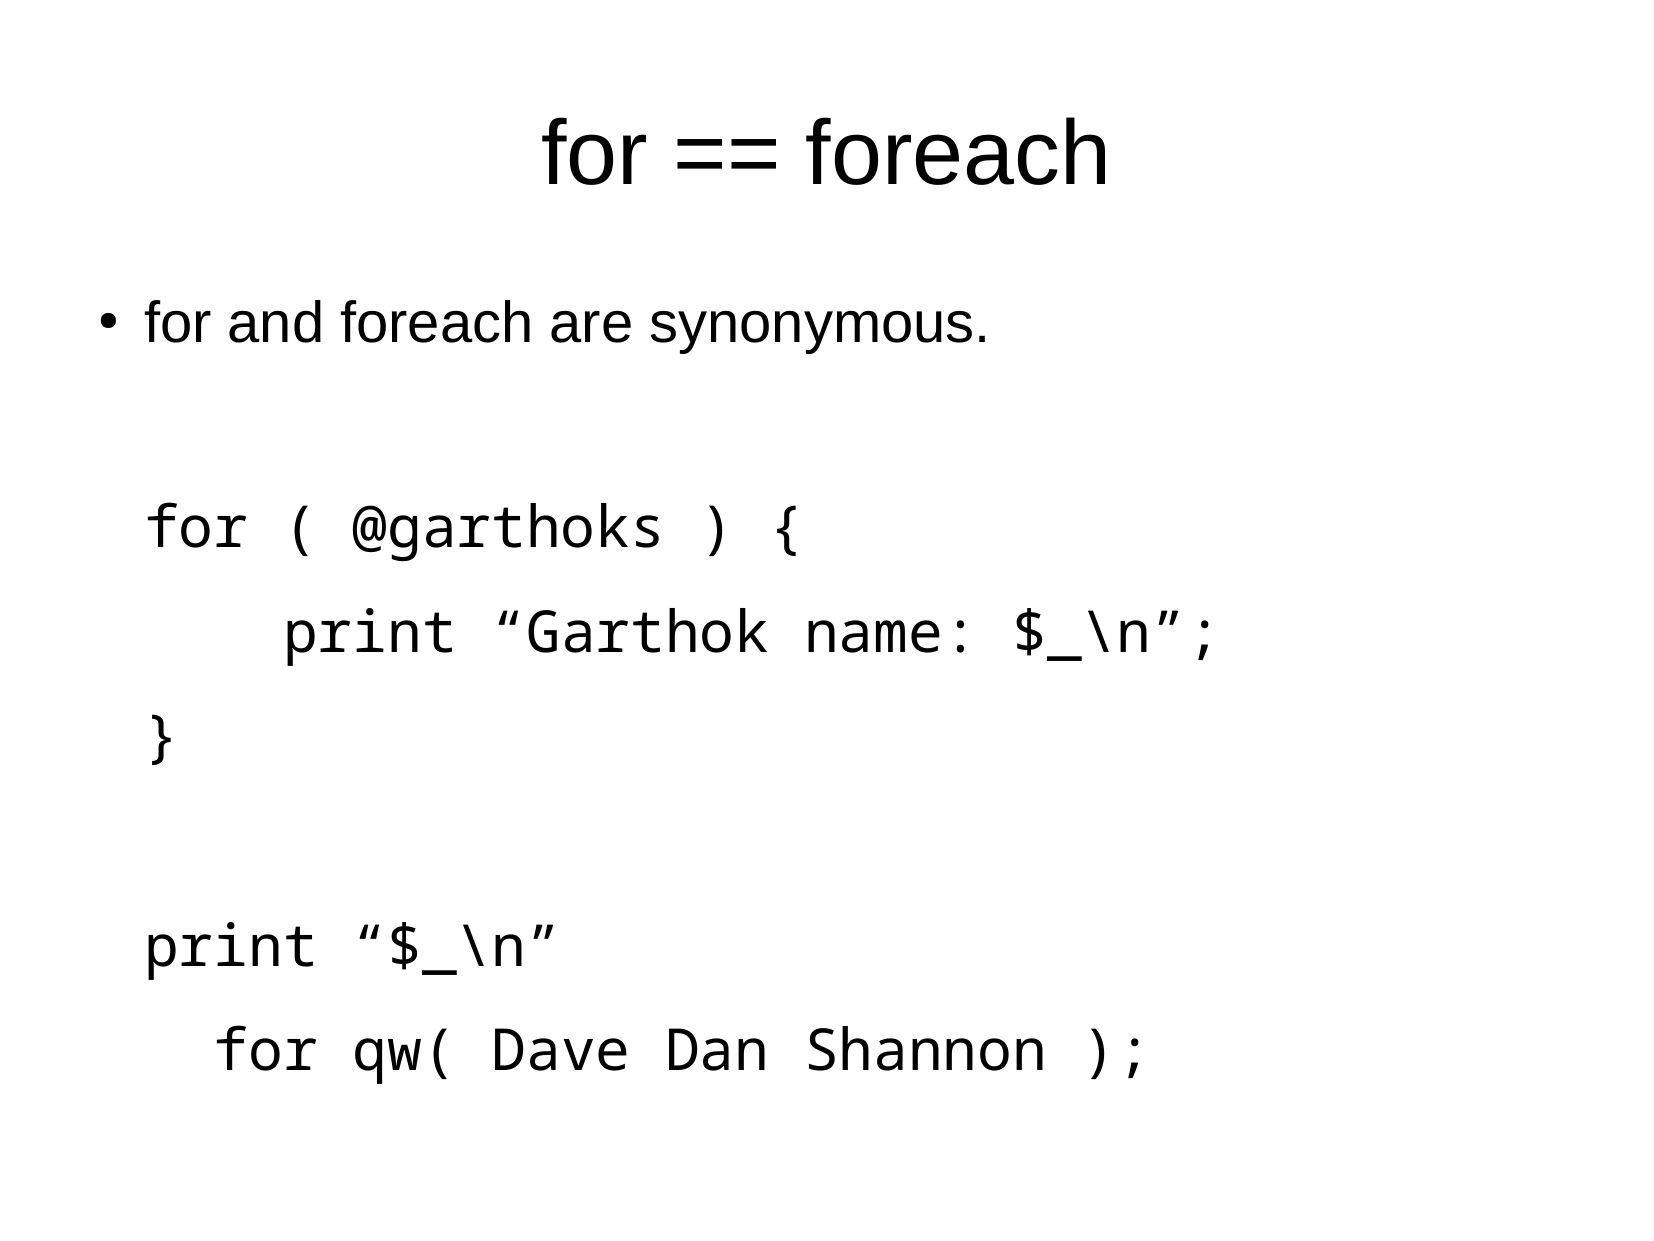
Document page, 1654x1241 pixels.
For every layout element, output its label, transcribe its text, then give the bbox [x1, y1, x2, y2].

title for == foreach [82, 49, 1571, 257]
list for and foreach are synonymous. for ( @garthoks ) { print “Garthok name: $_\n”; } print “$_\n” for qw( Dave Dan Shannon ); [82, 290, 1571, 1096]
